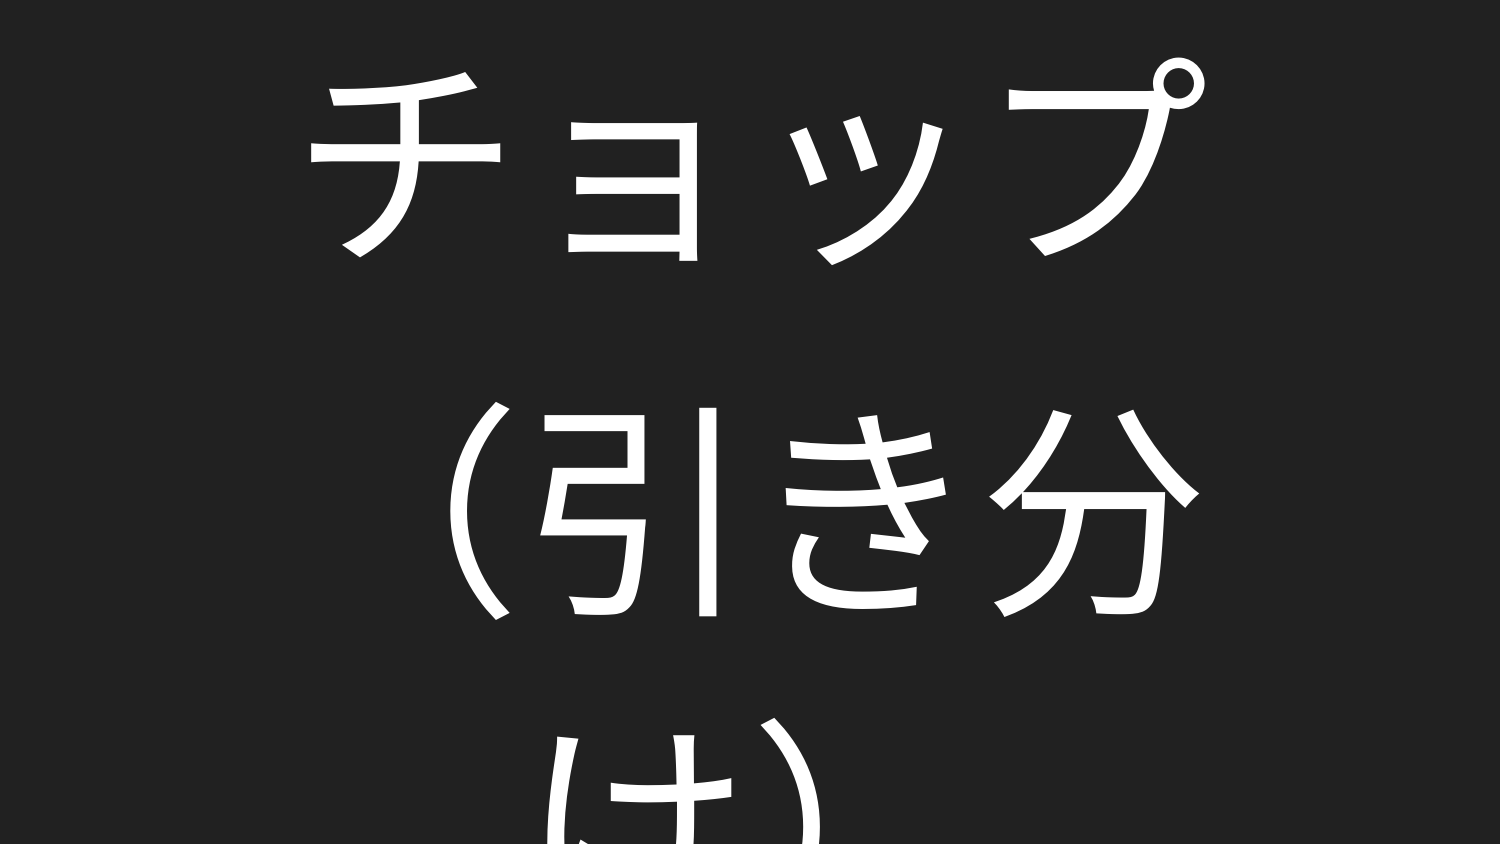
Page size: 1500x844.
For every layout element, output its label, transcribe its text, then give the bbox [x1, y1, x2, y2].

list チョップ （引き分け） [51, 189, 1449, 750]
